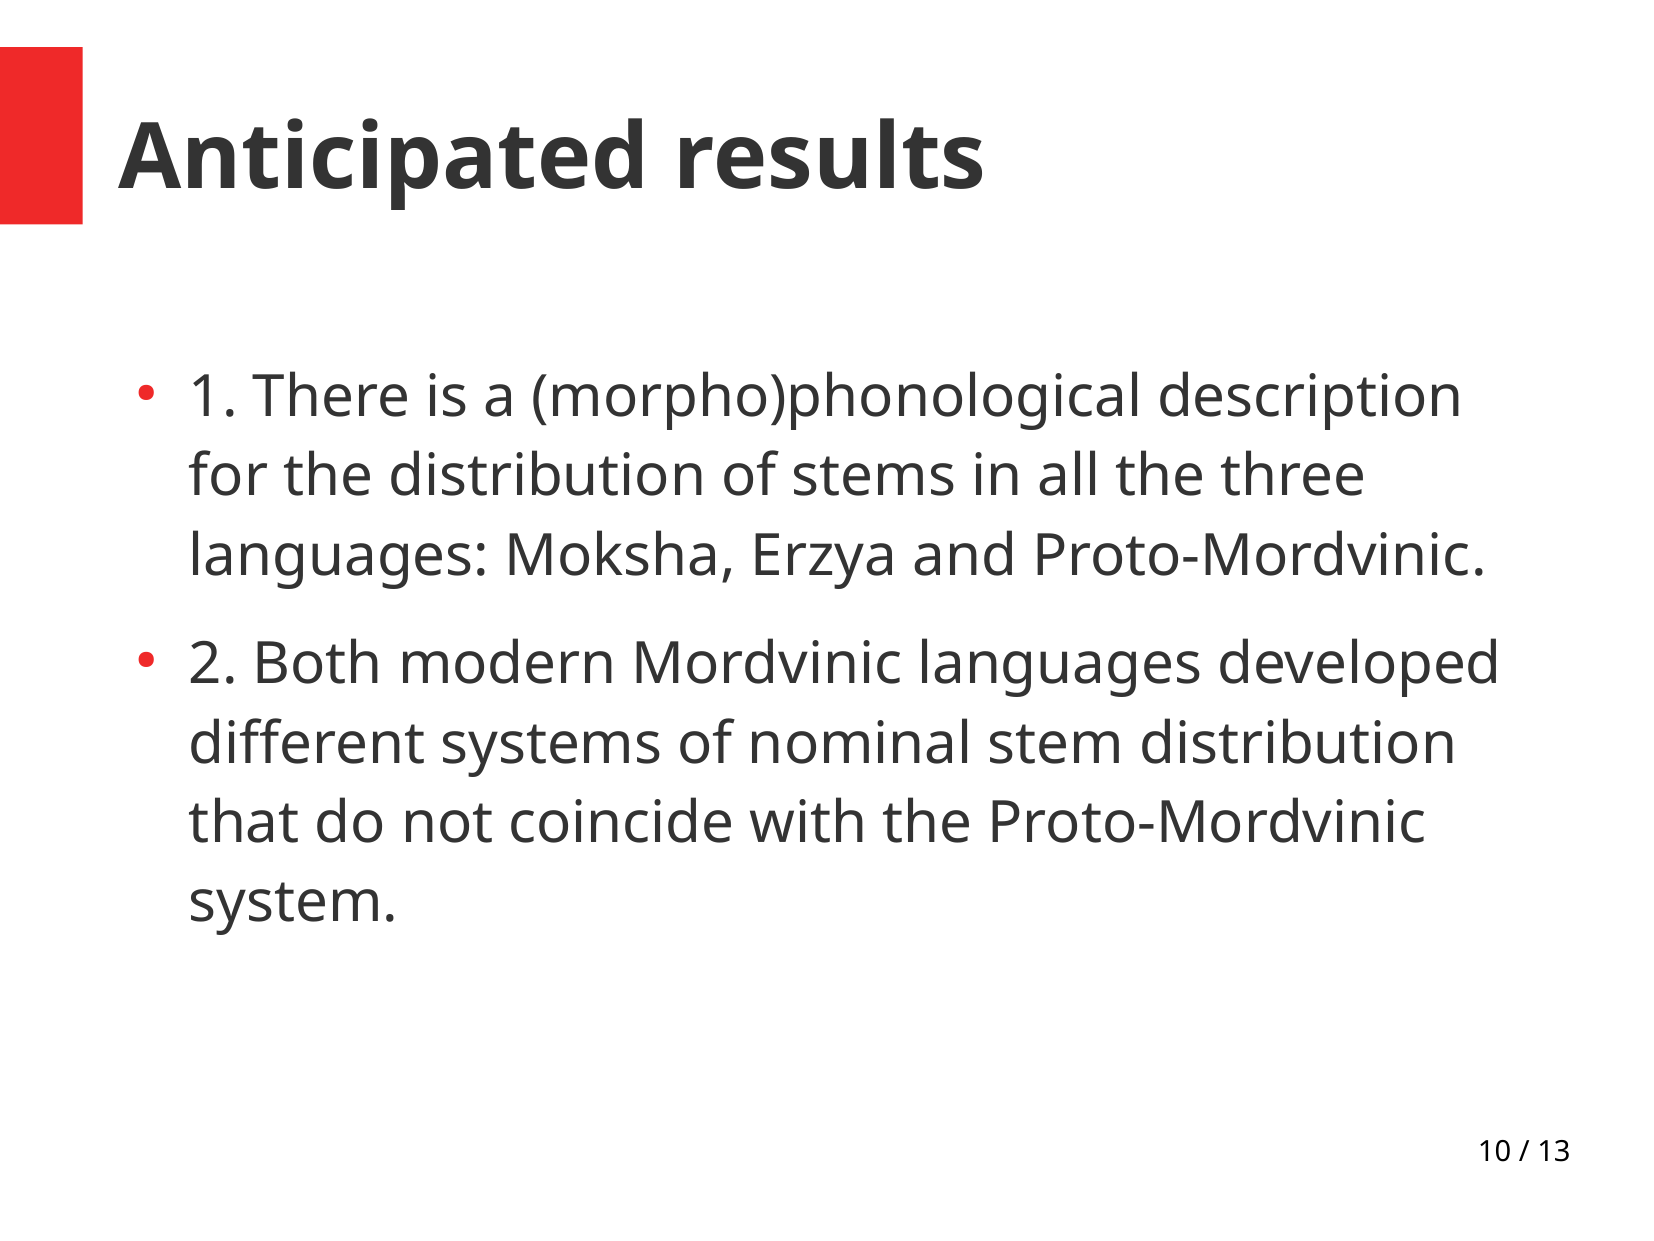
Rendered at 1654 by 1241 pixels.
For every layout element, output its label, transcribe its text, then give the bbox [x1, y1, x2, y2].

list 1. There is a (morpho)phonological description for the distribution of stems in all the three languages: Moksha, Erzya and Proto-Mordvinic. 2. Both modern Mordvinic languages developed different systems of nominal stem distribution that do not coincide with the Proto-Mordvinic system. [118, 354, 1536, 1074]
title Anticipated results [118, 49, 1571, 257]
